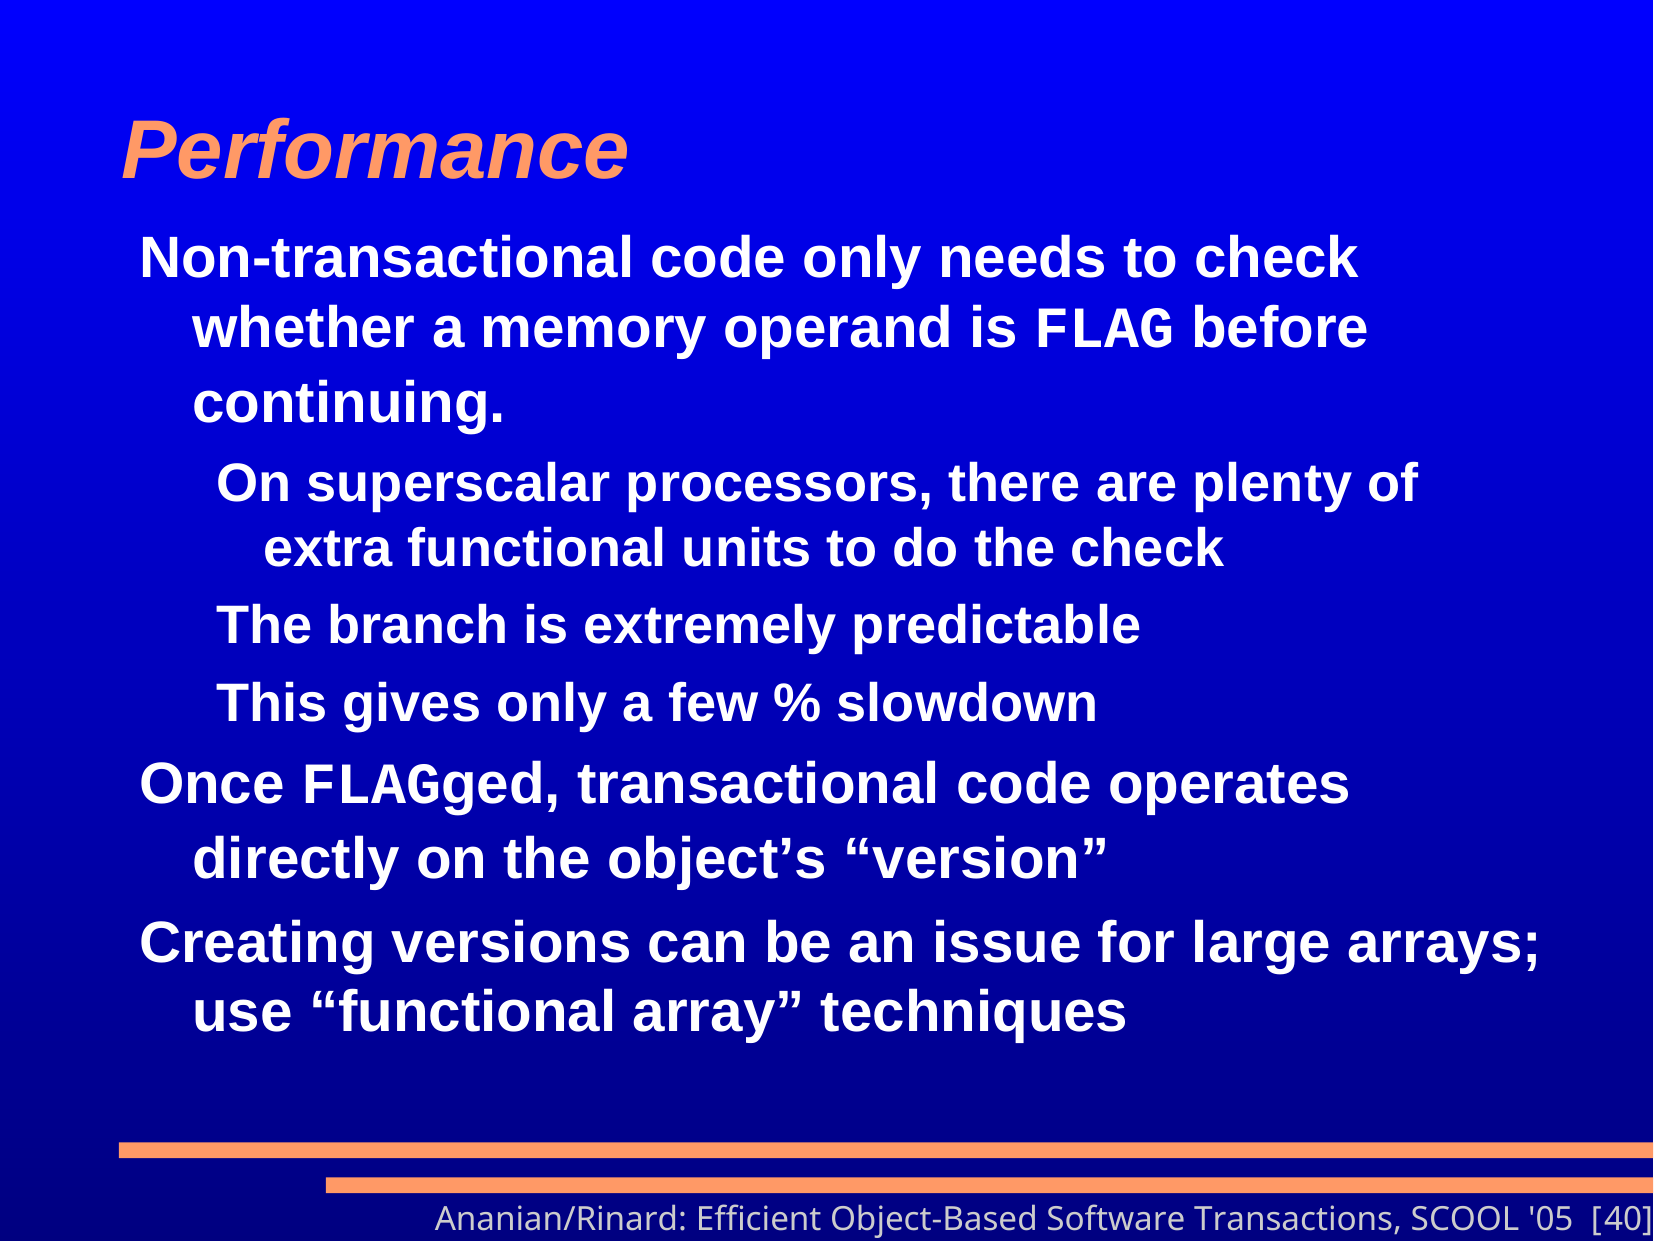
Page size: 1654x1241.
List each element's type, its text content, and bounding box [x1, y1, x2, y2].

list Non-transactional code only needs to check whether a memory operand is FLAG before continuing. On superscalar processors, there are plenty of extra functional units to do the check The branch is extremely predictable This gives only a few % slowdown Once FLAGged, transactional code operates directly on the object’s “version” Creating versions can be an issue for large arrays; use “functional array” techniques [121, 220, 1560, 1133]
title Performance [121, 46, 1534, 220]
